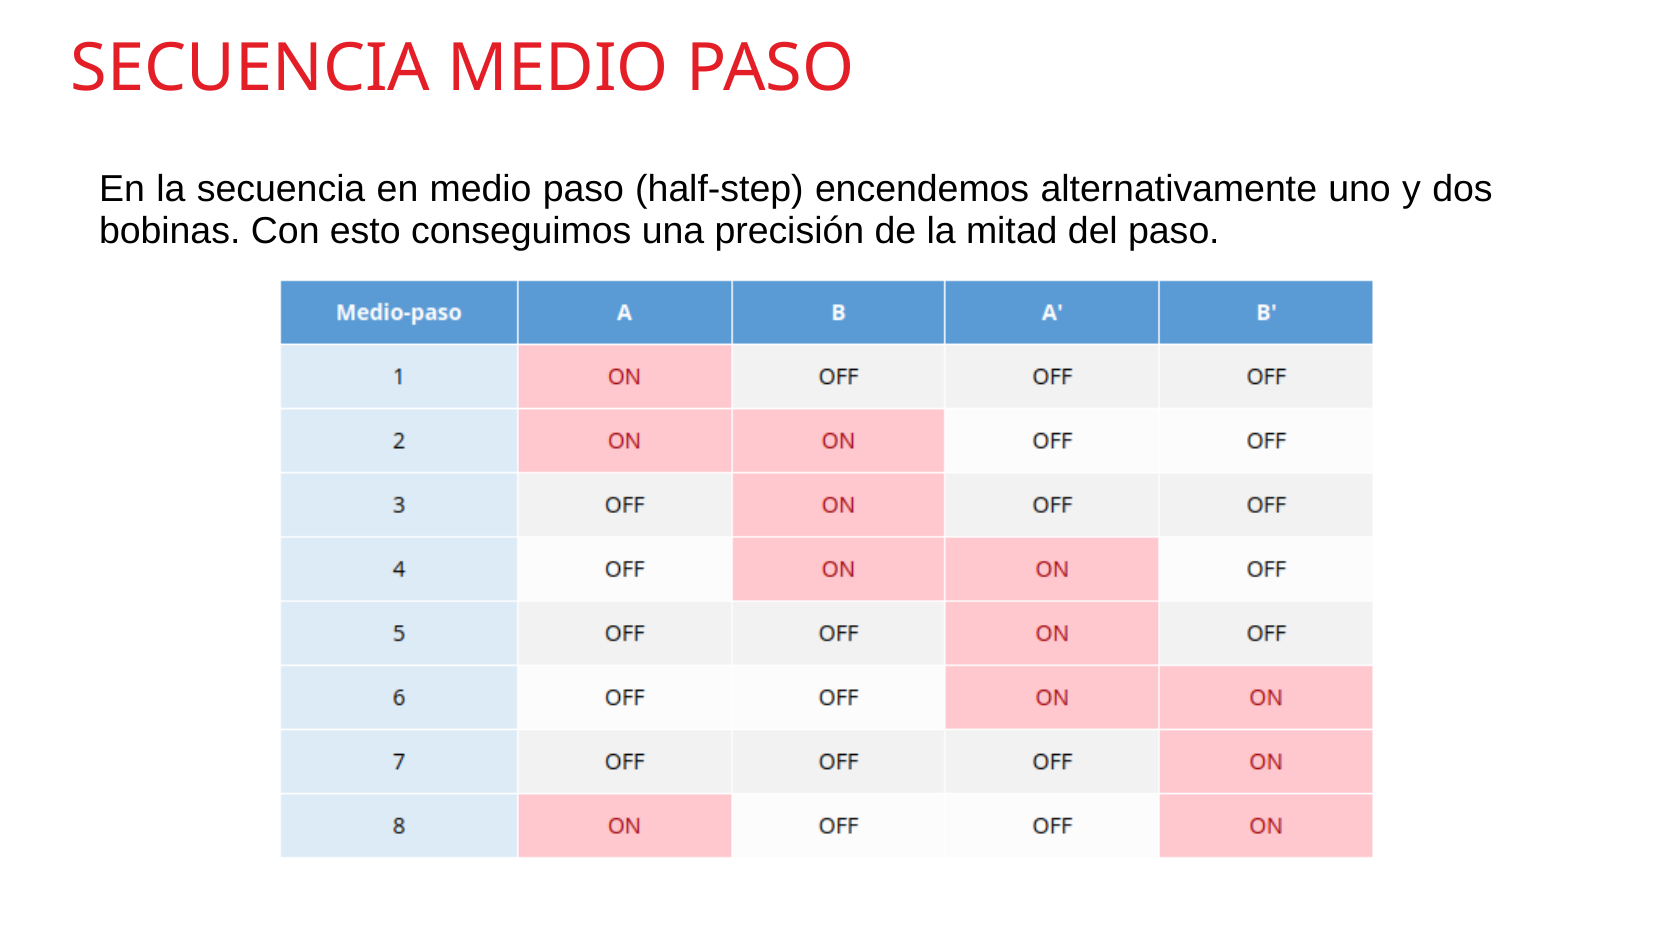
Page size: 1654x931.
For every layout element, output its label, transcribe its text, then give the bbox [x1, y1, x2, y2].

title SECUENCIA MEDIO PASO [70, 11, 1347, 118]
text_box En la secuencia en medio paso (half-step) encendemos alternativamente uno y dos bobinas. Con esto conseguimos una precisión de la mitad del paso. [84, 160, 1570, 260]
picture [275, 275, 1379, 862]
